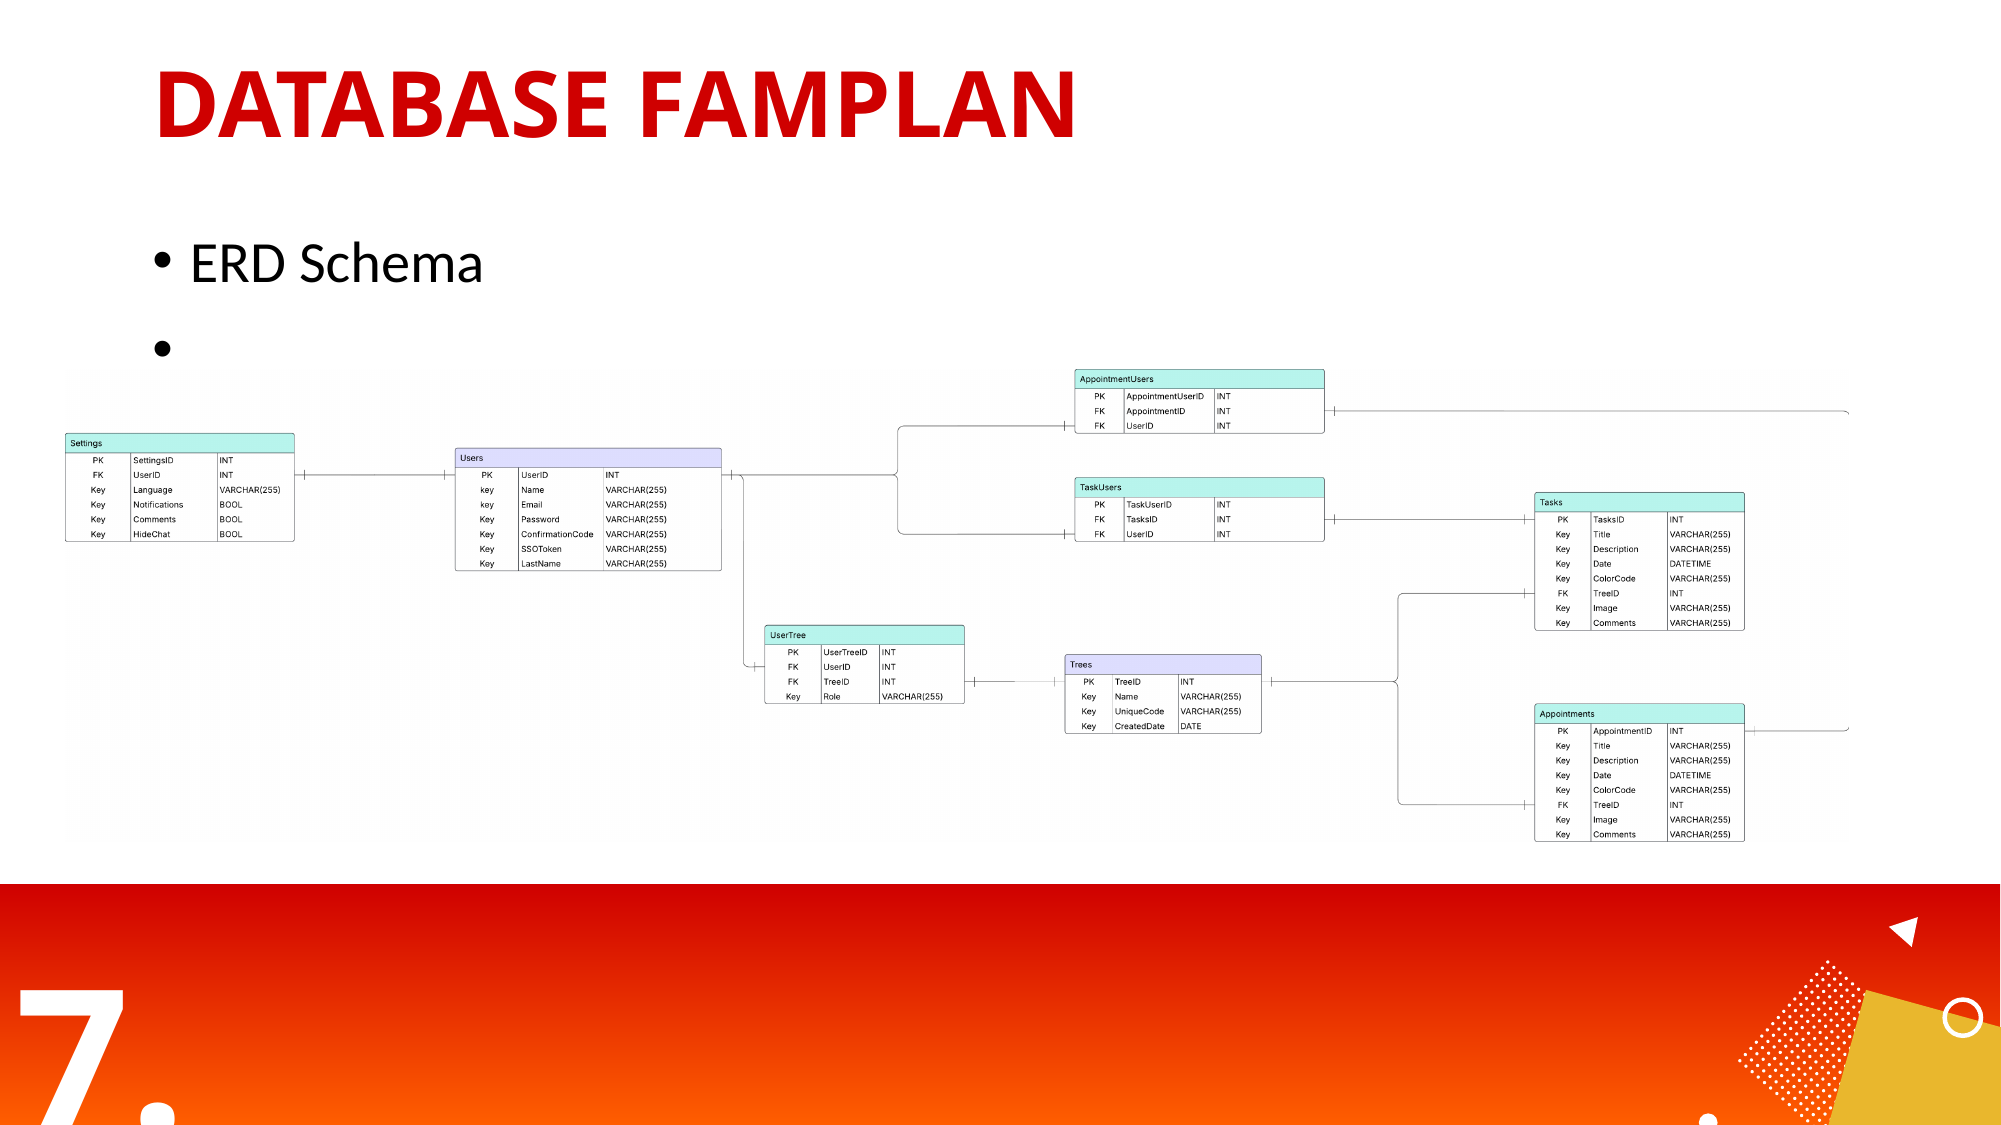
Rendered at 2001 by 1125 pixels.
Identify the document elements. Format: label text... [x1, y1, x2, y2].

list ERD Schema [137, 224, 1863, 884]
title DATABASE FAMPLAN [137, 0, 1863, 217]
text_box [0, 884, 2000, 1125]
picture [1698, 917, 2000, 1125]
text_box 7. [0, 917, 212, 1125]
picture [65, 369, 1849, 842]
